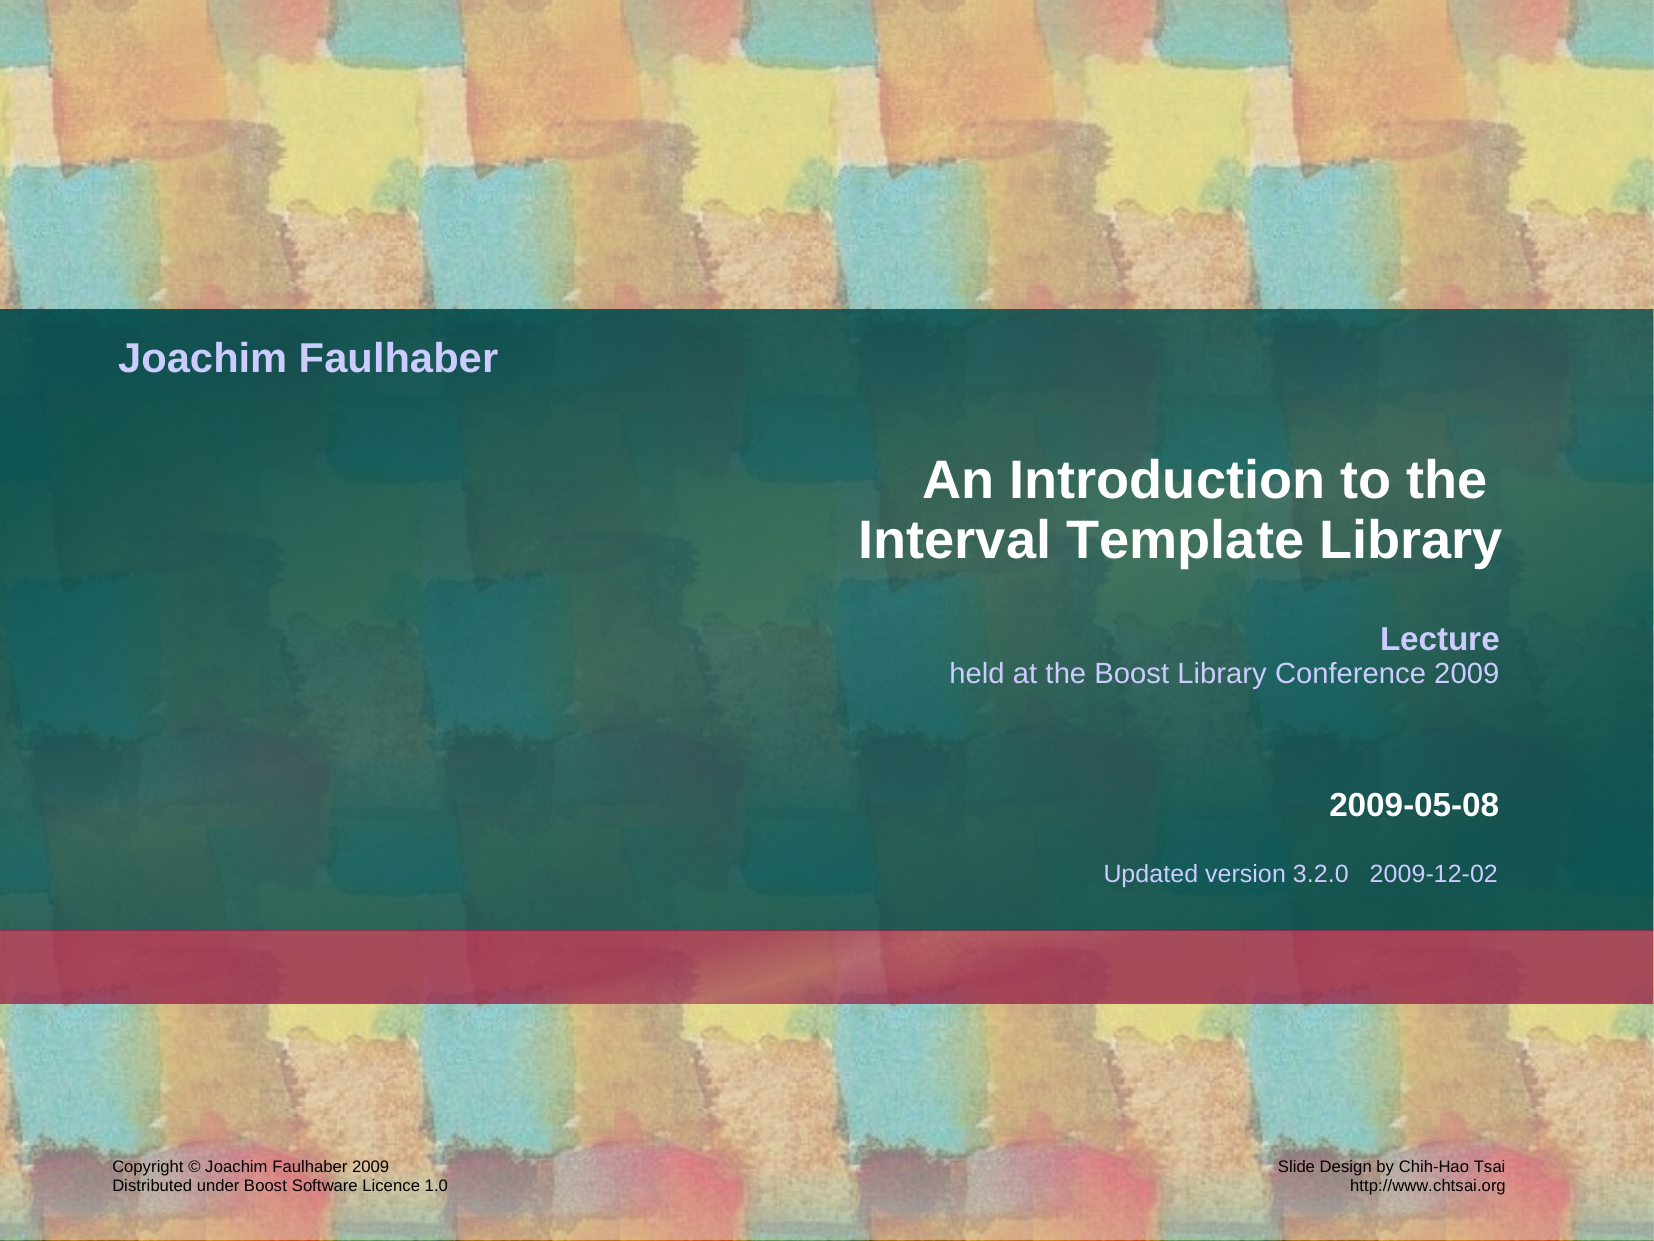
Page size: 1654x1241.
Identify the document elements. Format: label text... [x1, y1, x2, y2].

title An Introduction to the Interval Template Library [708, 442, 1504, 577]
